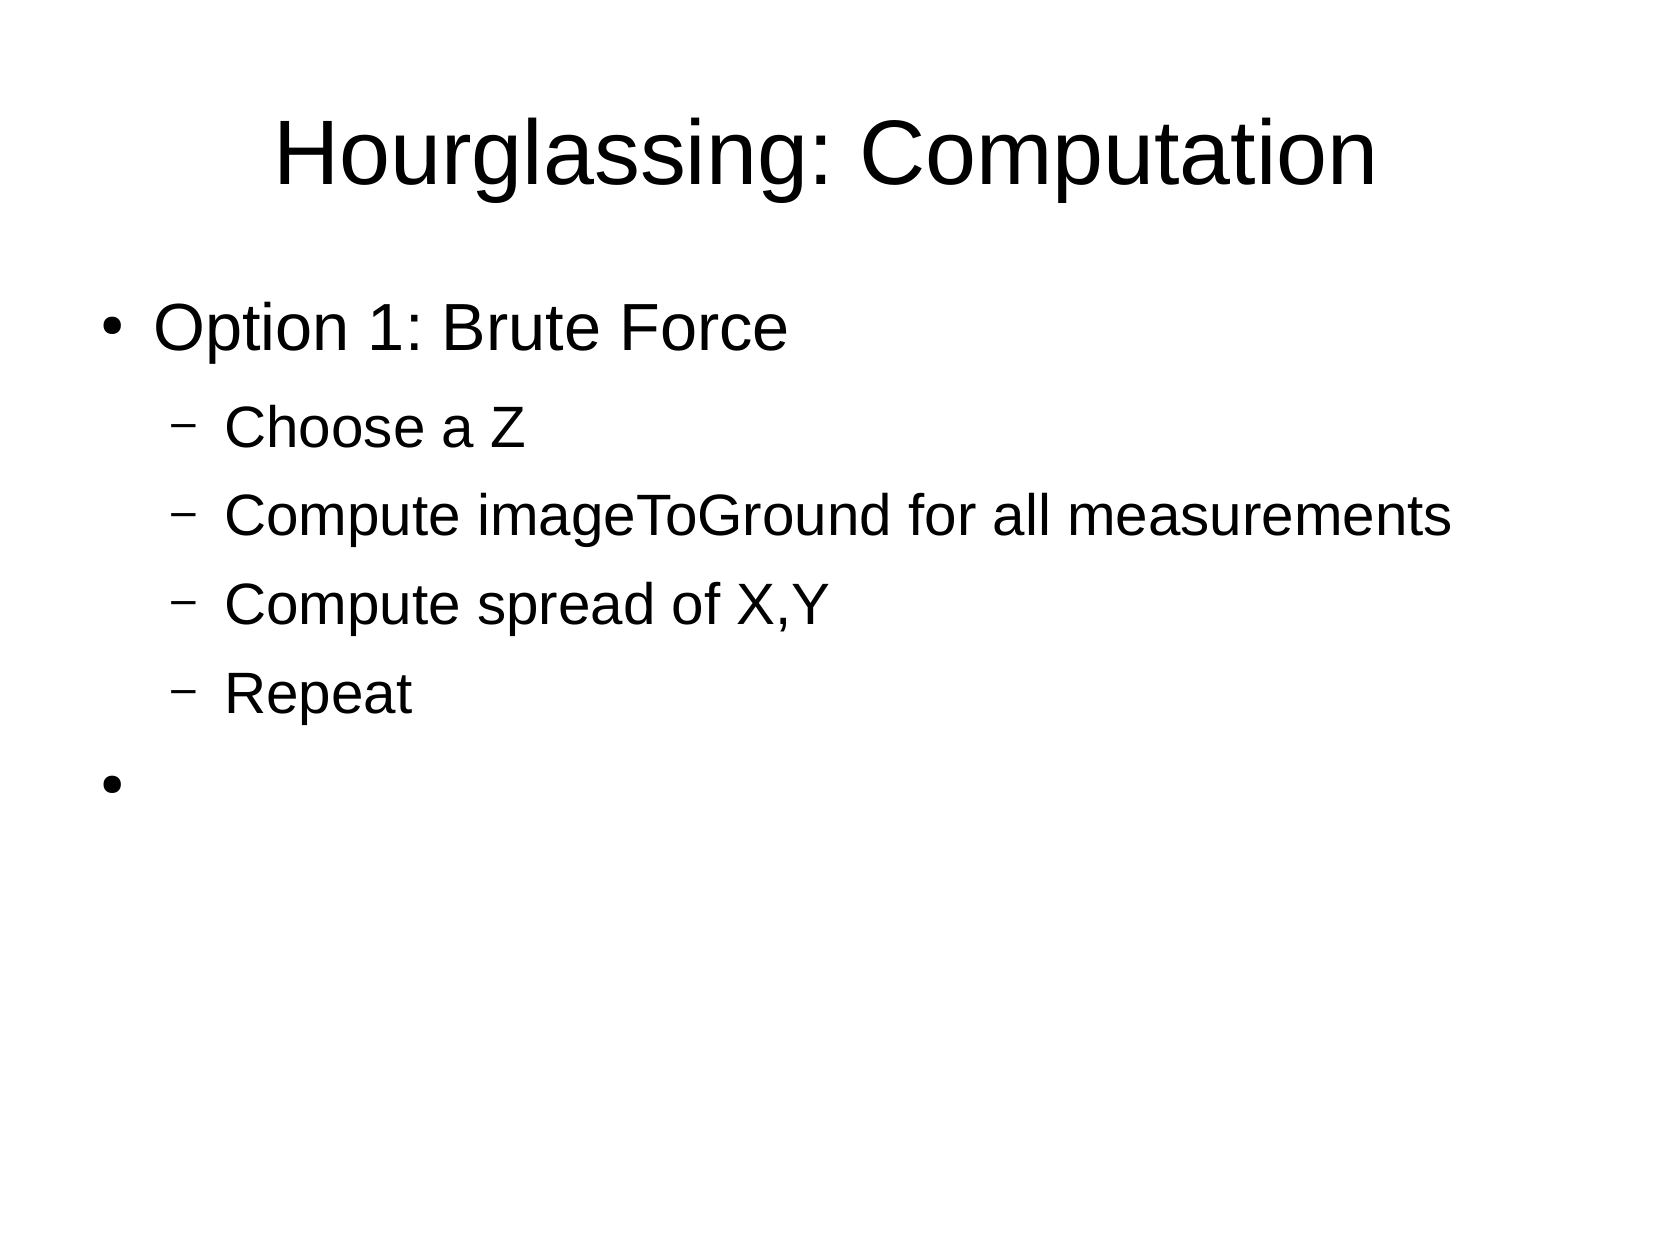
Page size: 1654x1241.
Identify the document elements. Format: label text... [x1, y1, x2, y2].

list Option 1: Brute Force Choose a Z Compute imageToGround for all measurements Compute spread of X,Y Repeat [82, 290, 1571, 1175]
title Hourglassing: Computation [82, 49, 1571, 257]
